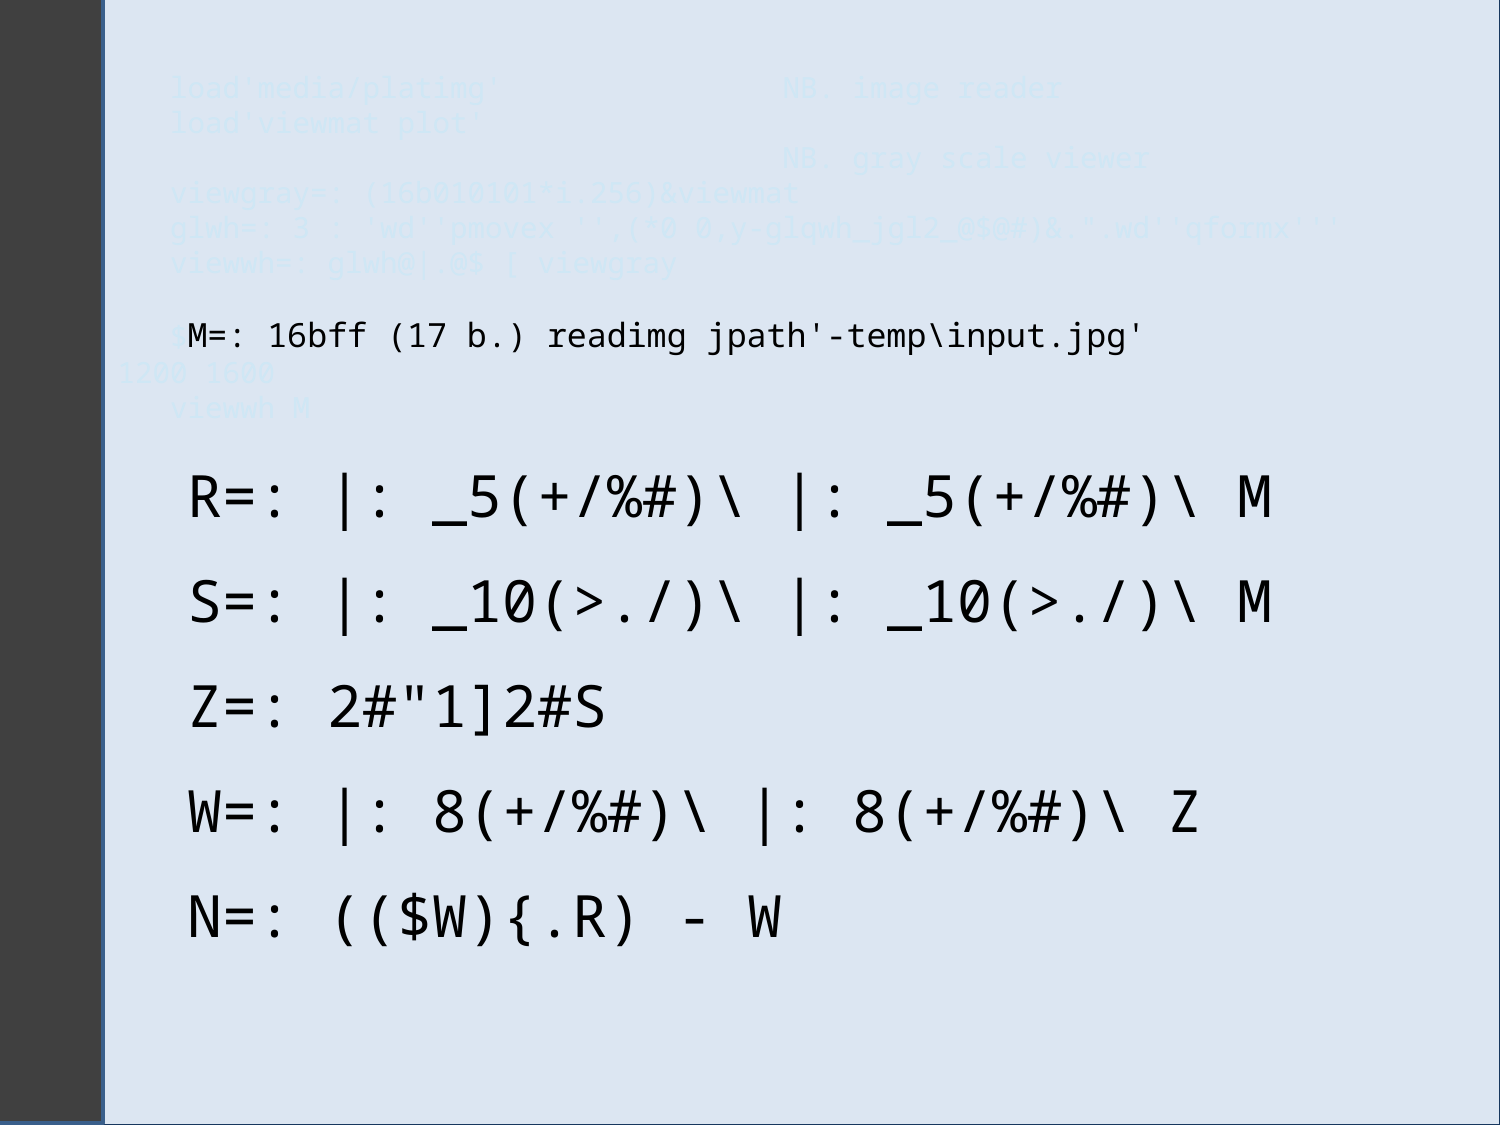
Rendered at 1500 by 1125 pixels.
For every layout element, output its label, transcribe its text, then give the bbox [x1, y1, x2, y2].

text_box [0, 0, 1500, 1125]
text_box load'media/platimg' NB. image reader load'viewmat plot' NB. gray scale viewer viewgray=: (16b010101*i.256)&viewmat glwh=: 3 : 'wd''pmovex '',(*0 0,y-glqwh_jgl2_@$@#)&.".wd''qformx''' viewwh=: glwh@|.@$ [ viewgray $M=: 16bff (17 b.) readimg jpath'-temp\input.jpg' 1200 1600 viewwh M R=: |: _5(+/%#)\ |: _5(+/%#)\ M S=: |: _10(>./)\ |: _10(>./)\ M Z=: 2#"1]2#S W=: |: 8(+/%#)\ |: 8(+/%#)\ Z N=: (($W){.R) - W [103, 62, 1500, 957]
